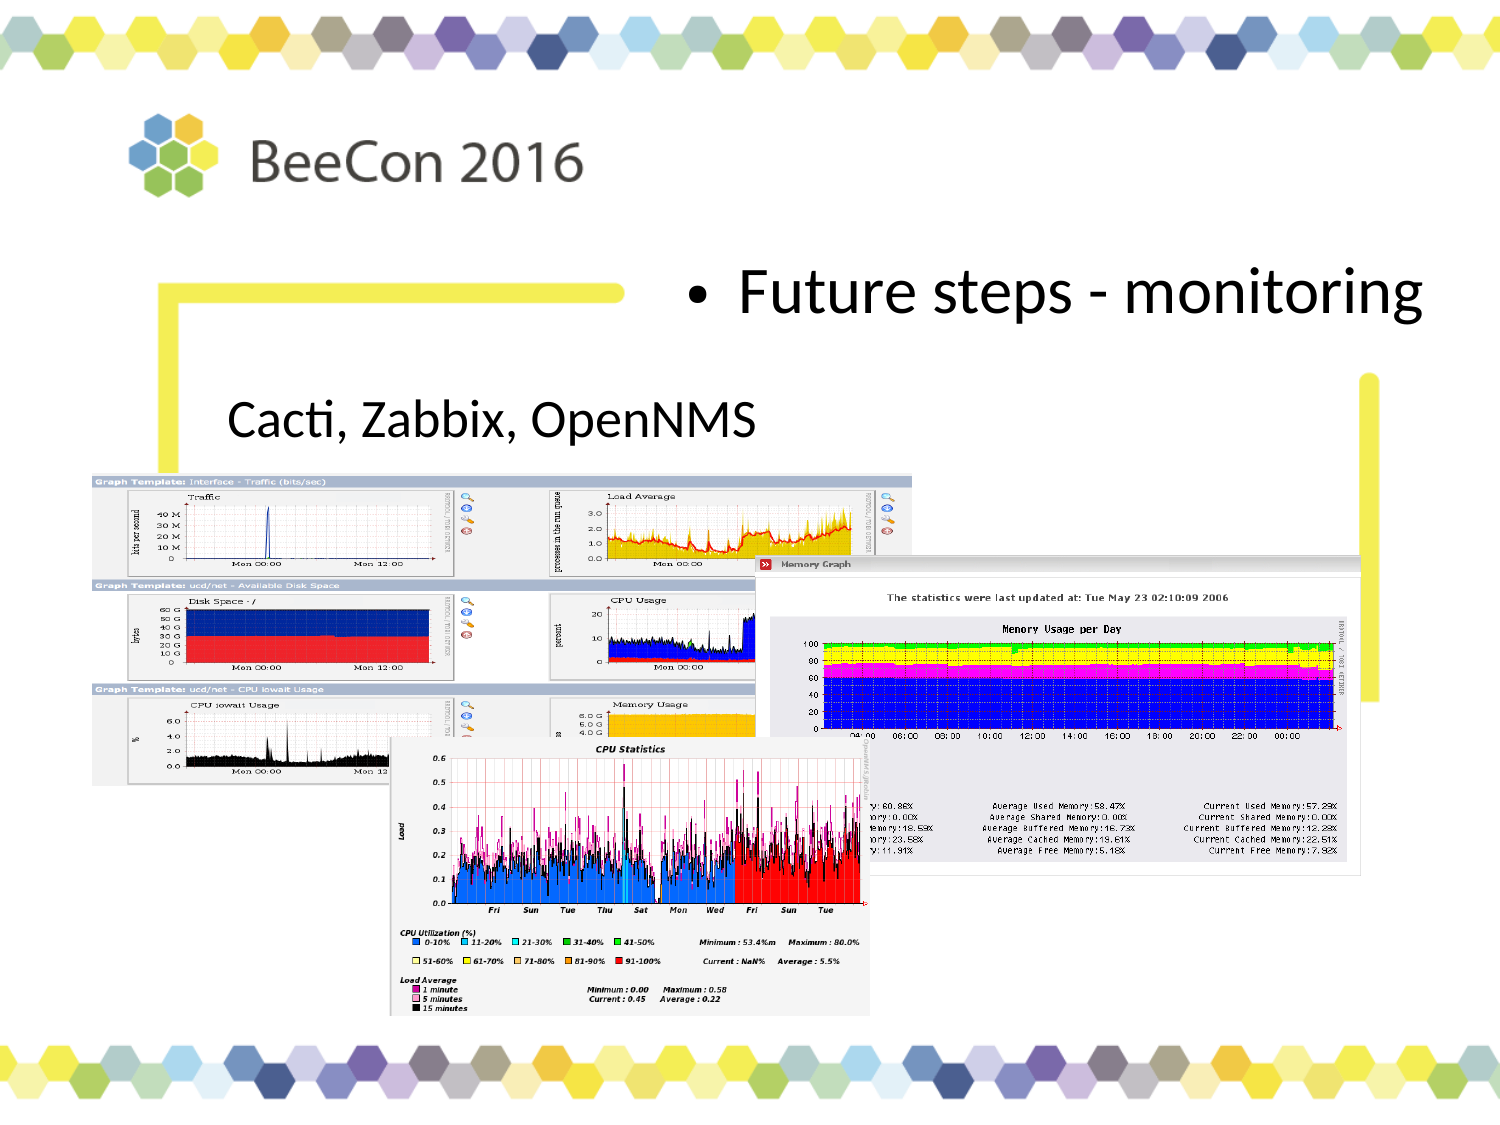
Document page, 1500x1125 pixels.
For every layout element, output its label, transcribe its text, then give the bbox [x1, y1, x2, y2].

list Future steps - monitoring [75, 263, 1425, 916]
picture [0, 0, 1500, 1125]
text_box Cacti, Zabbix, OpenNMS [212, 389, 772, 459]
